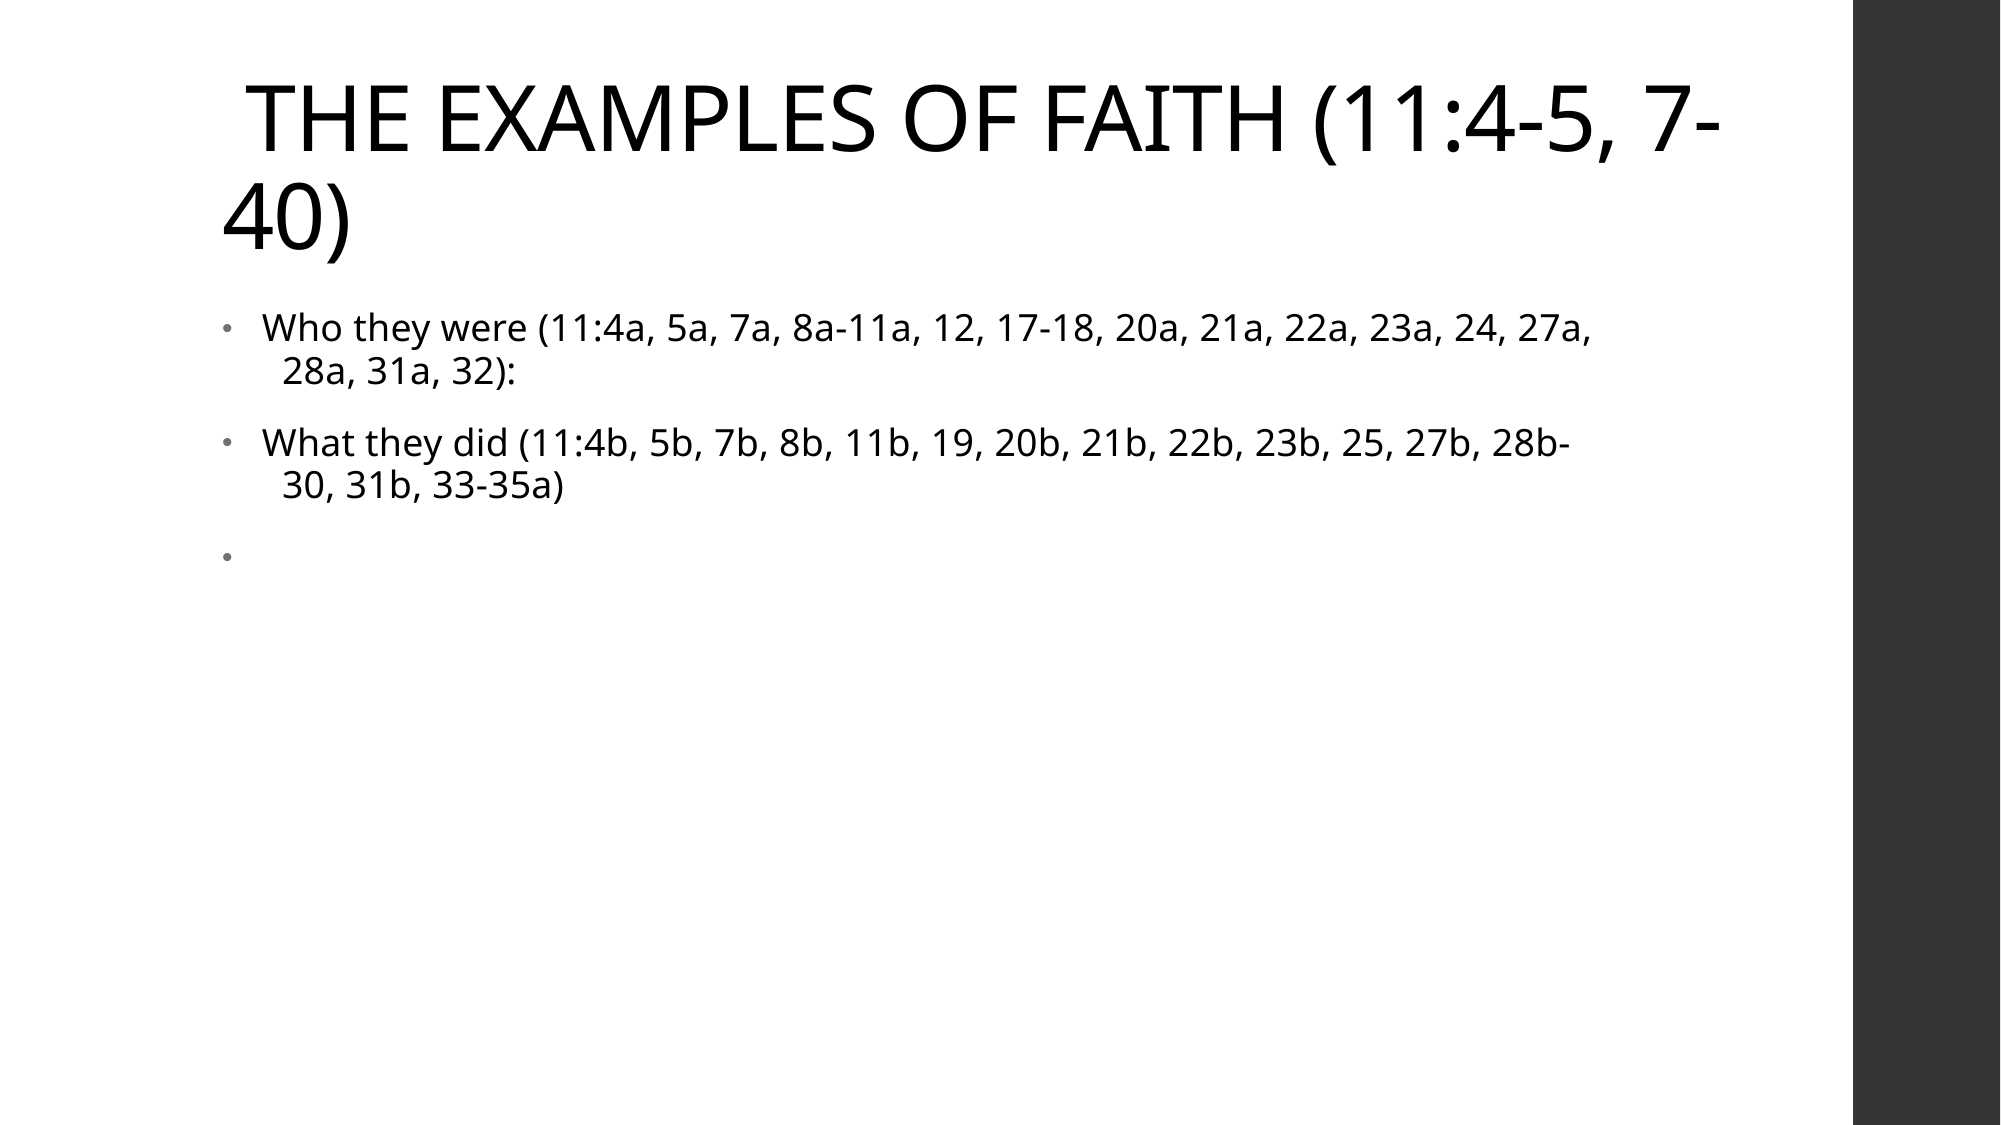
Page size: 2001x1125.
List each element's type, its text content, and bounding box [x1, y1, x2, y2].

title THE EXAMPLES OF FAITH (11:4-5, 7-40) [206, 60, 1797, 278]
list Who they were (11:4a, 5a, 7a, 8a-11a, 12, 17-18, 20a, 21a, 22a, 23a, 24, 27a, 28a, 31a, 32): What they did (11:4b, 5b, 7b, 8b, 11b, 19, 20b, 21b, 22b, 23b, 25, 27b, 28b-30, 31b, 33-35a) [206, 299, 1617, 1014]
